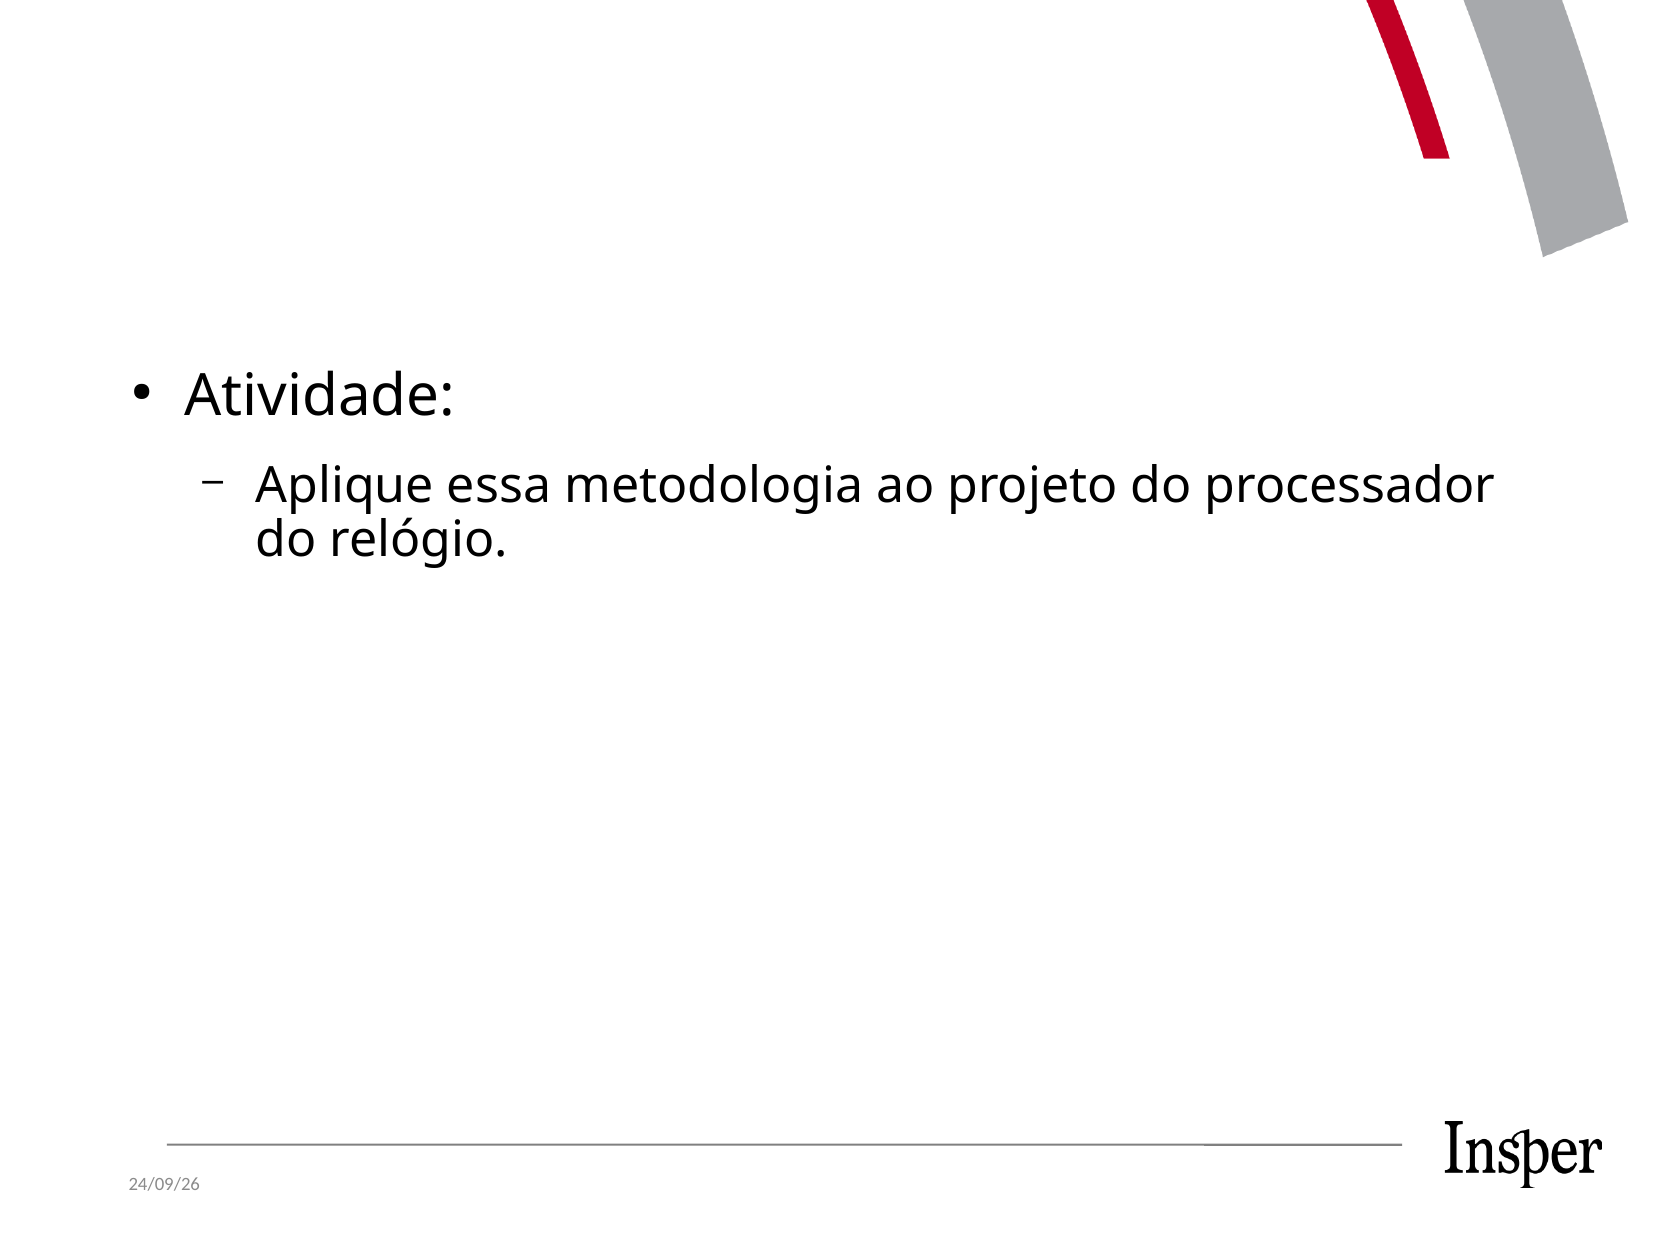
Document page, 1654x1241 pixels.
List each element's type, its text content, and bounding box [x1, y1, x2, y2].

list Atividade: Aplique essa metodologia ao projeto do processador do relógio. [113, 53, 1540, 1134]
